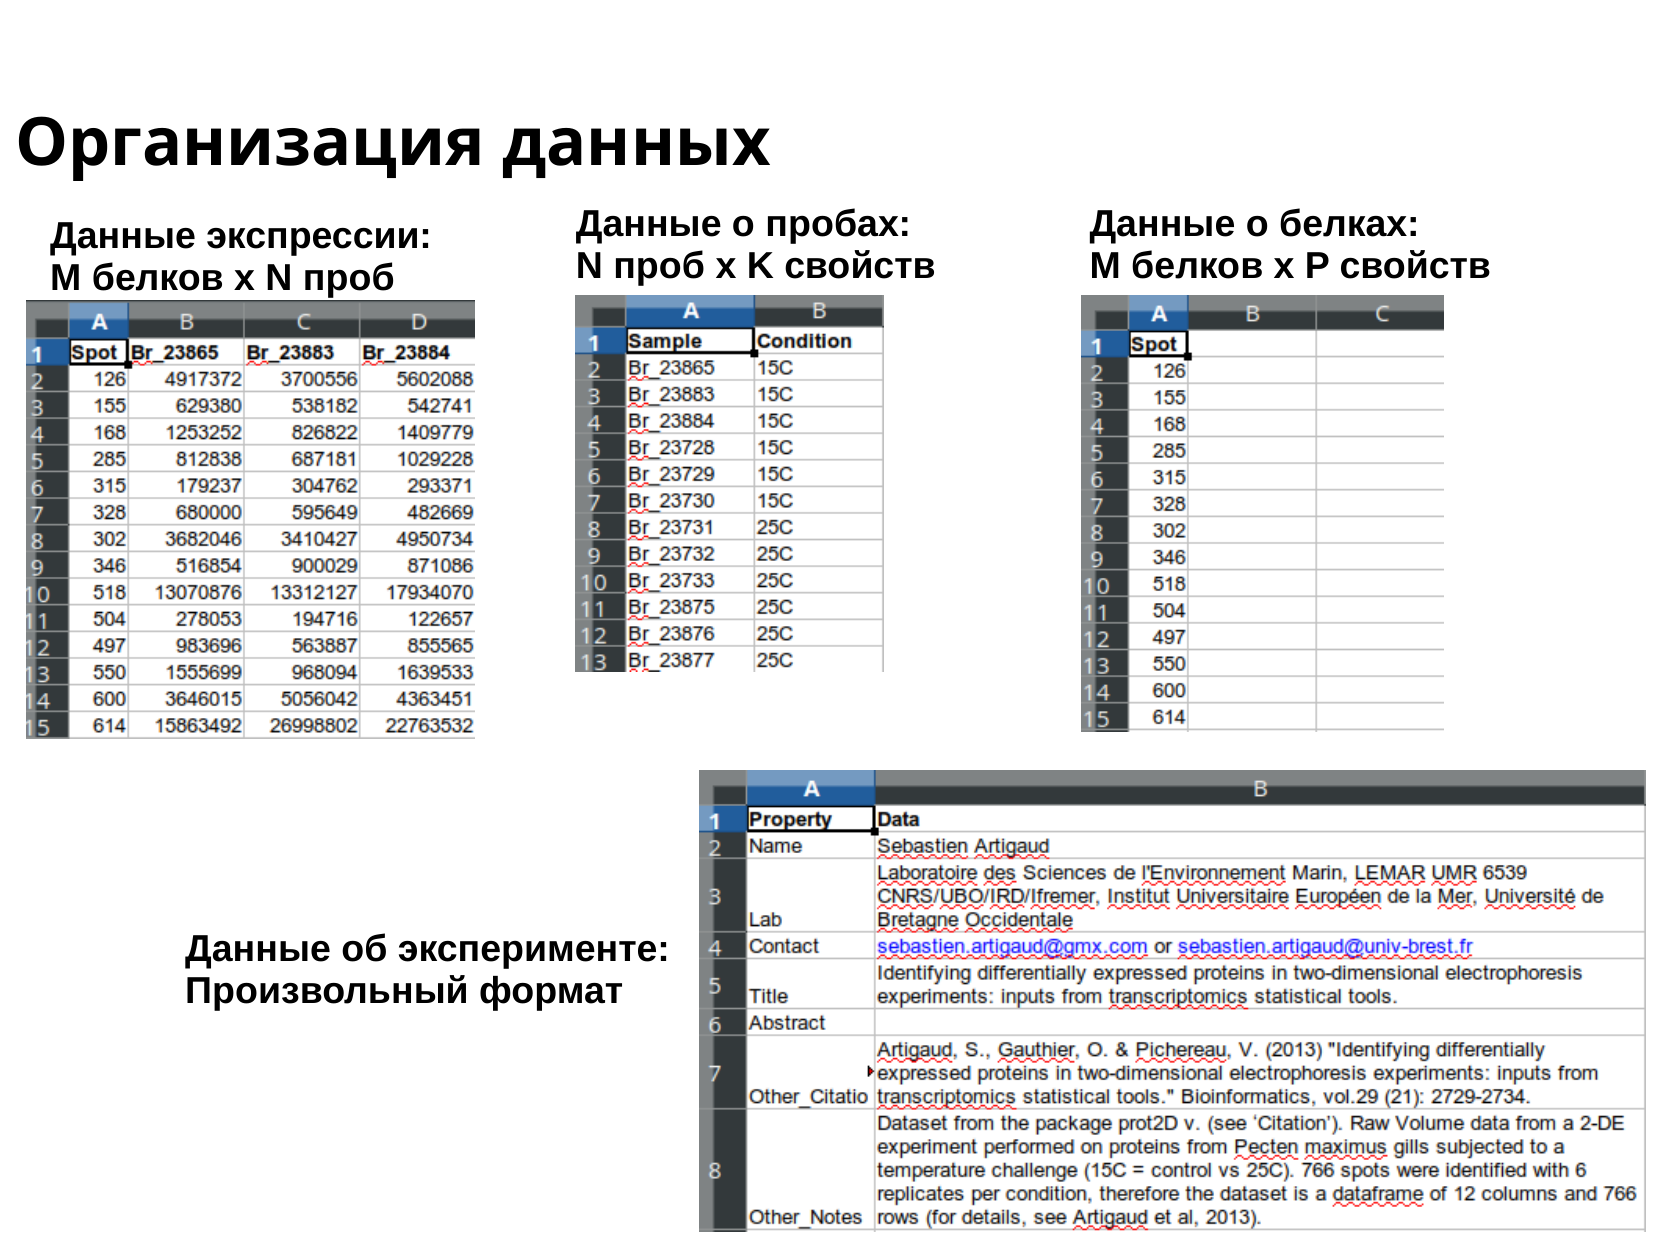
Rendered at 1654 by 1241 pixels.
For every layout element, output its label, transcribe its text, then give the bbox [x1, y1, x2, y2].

title Организация данных [15, 19, 1636, 260]
picture [699, 770, 1646, 1232]
picture [1081, 295, 1444, 732]
text_box Данные о белках: M белков х P свойств [1074, 195, 1507, 294]
picture [26, 300, 475, 739]
text_box Данные об эксперименте: Произвольный формат [170, 919, 686, 1019]
text_box Данные экспрессии: M белков х N проб [35, 206, 448, 306]
picture [575, 295, 884, 672]
text_box Данные о пробах: N проб х K свойств [561, 195, 951, 294]
